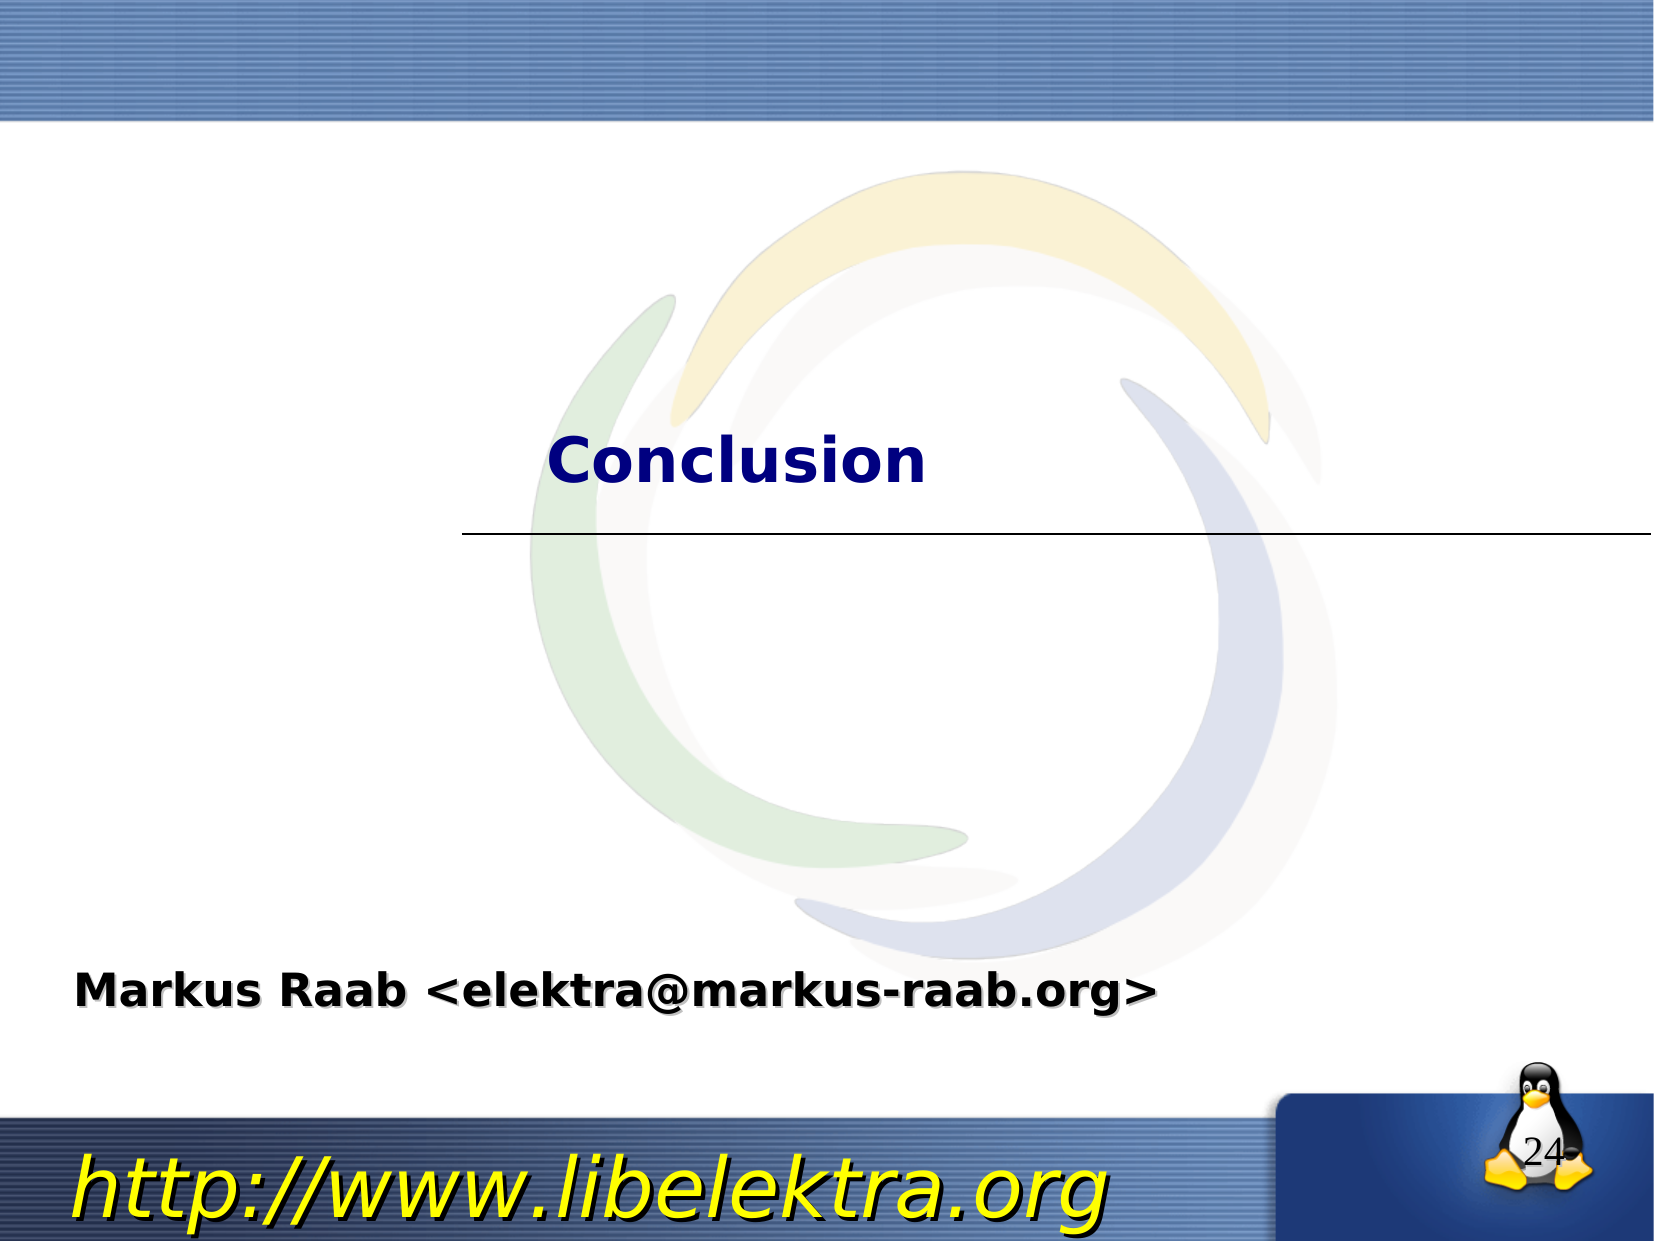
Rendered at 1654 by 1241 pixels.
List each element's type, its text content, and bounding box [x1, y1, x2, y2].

text_box Conclusion [531, 413, 1434, 511]
picture [0, 0, 1654, 533]
text_box Markus Raab <elektra@markus-raab.org> [58, 953, 1481, 1030]
picture [481, 535, 1374, 953]
picture [0, 1061, 1654, 1241]
text_box <Nummer> [1370, 1122, 1565, 1178]
